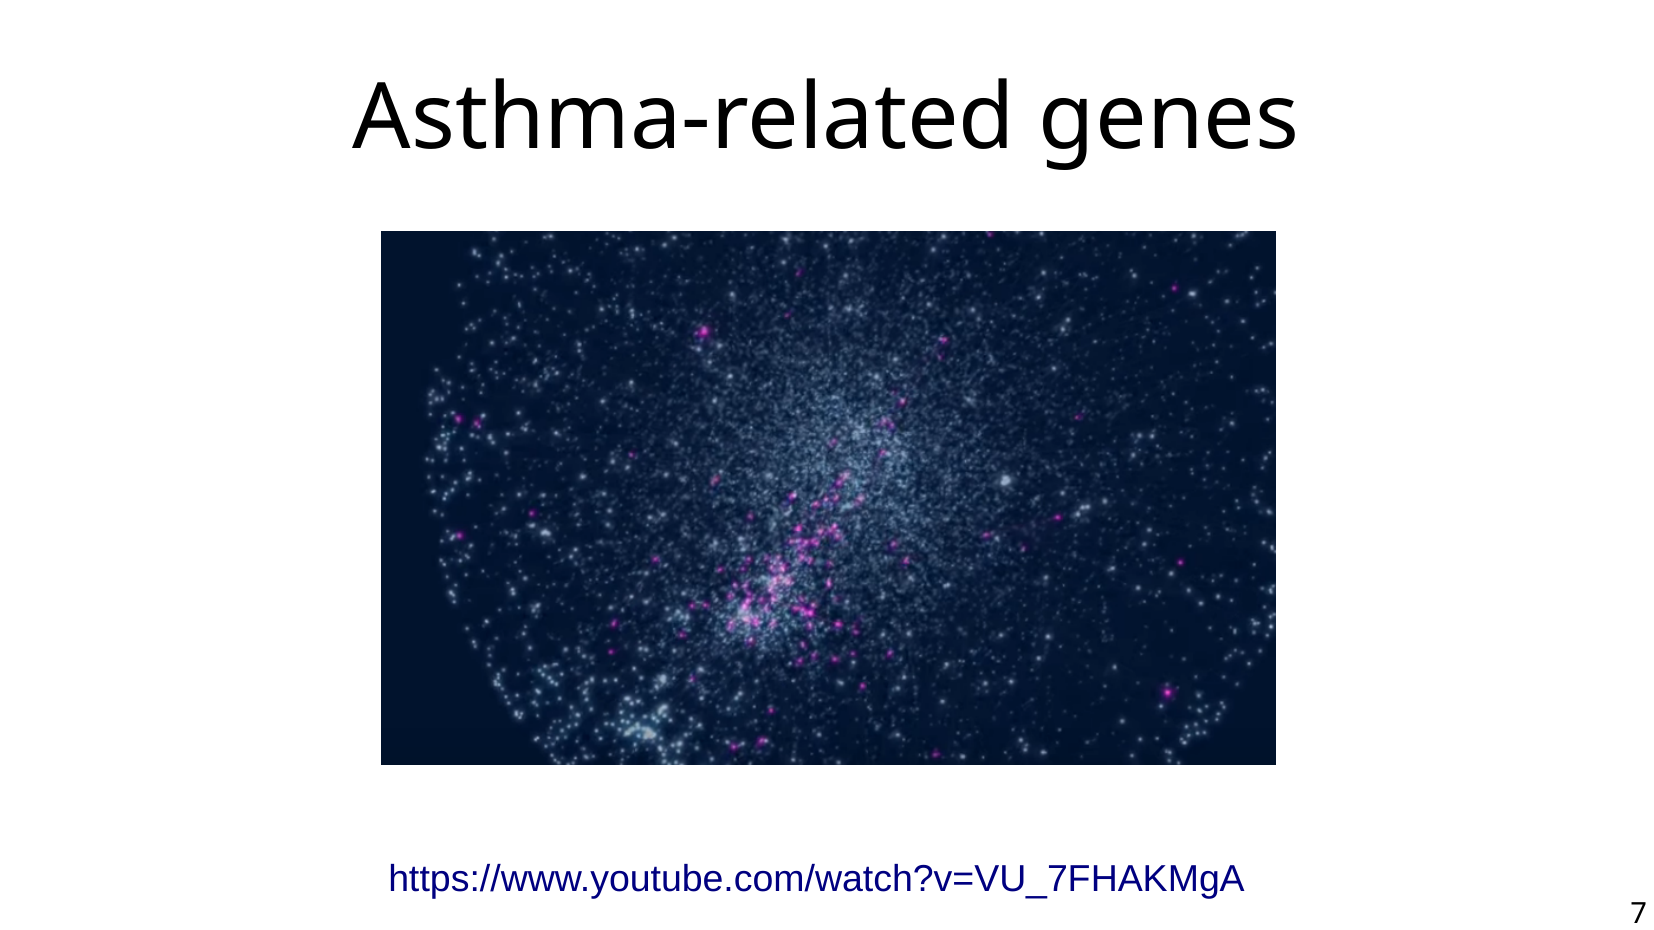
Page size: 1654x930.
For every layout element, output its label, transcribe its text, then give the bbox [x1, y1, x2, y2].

title Asthma-related genes [82, 1, 1571, 225]
text_box https://www.youtube.com/watch?v=VU_7FHAKMgA [373, 849, 1336, 907]
picture [381, 231, 1276, 766]
